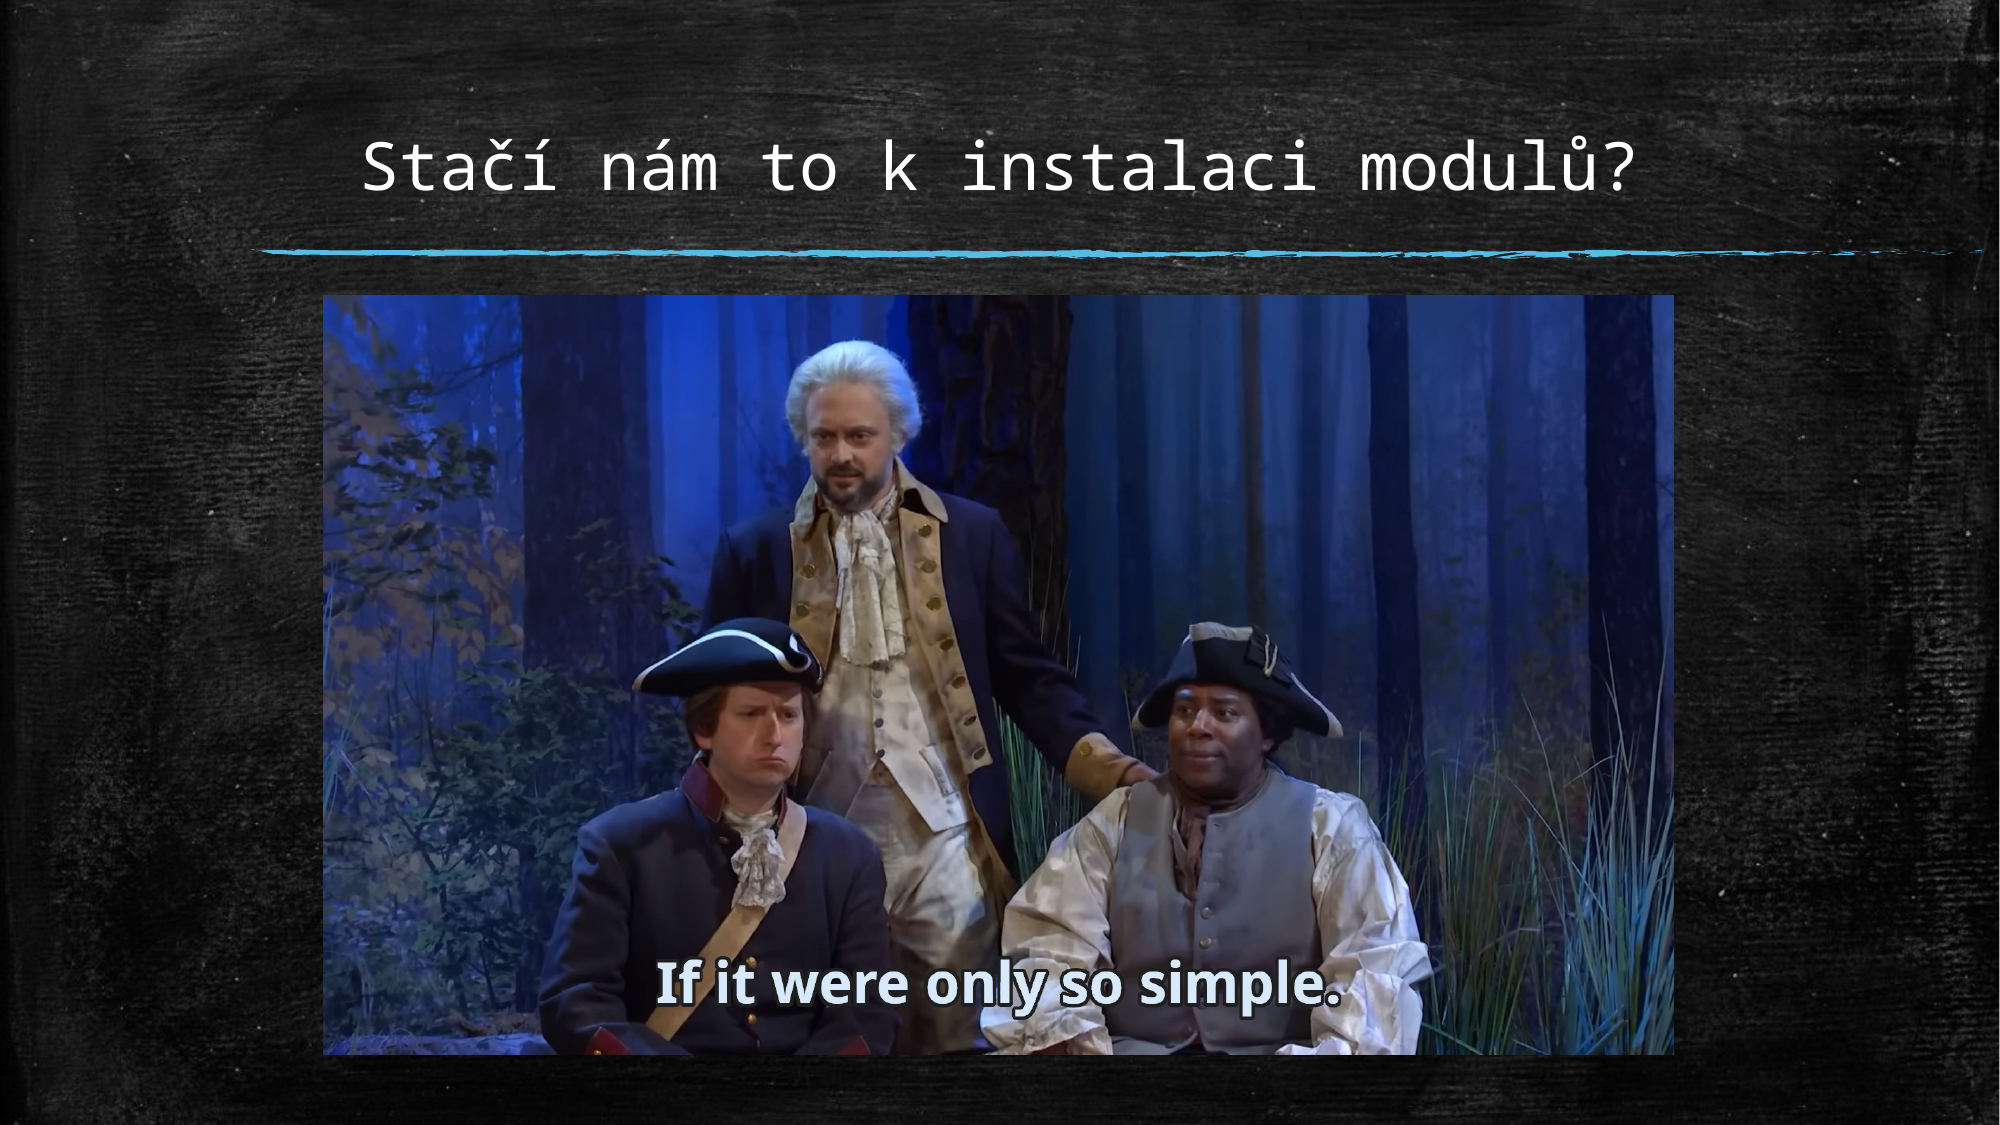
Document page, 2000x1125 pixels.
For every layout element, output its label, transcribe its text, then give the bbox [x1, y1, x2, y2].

picture [0, 0, 2000, 1125]
title Stačí nám to k instalaci modulů? [249, 45, 1750, 213]
